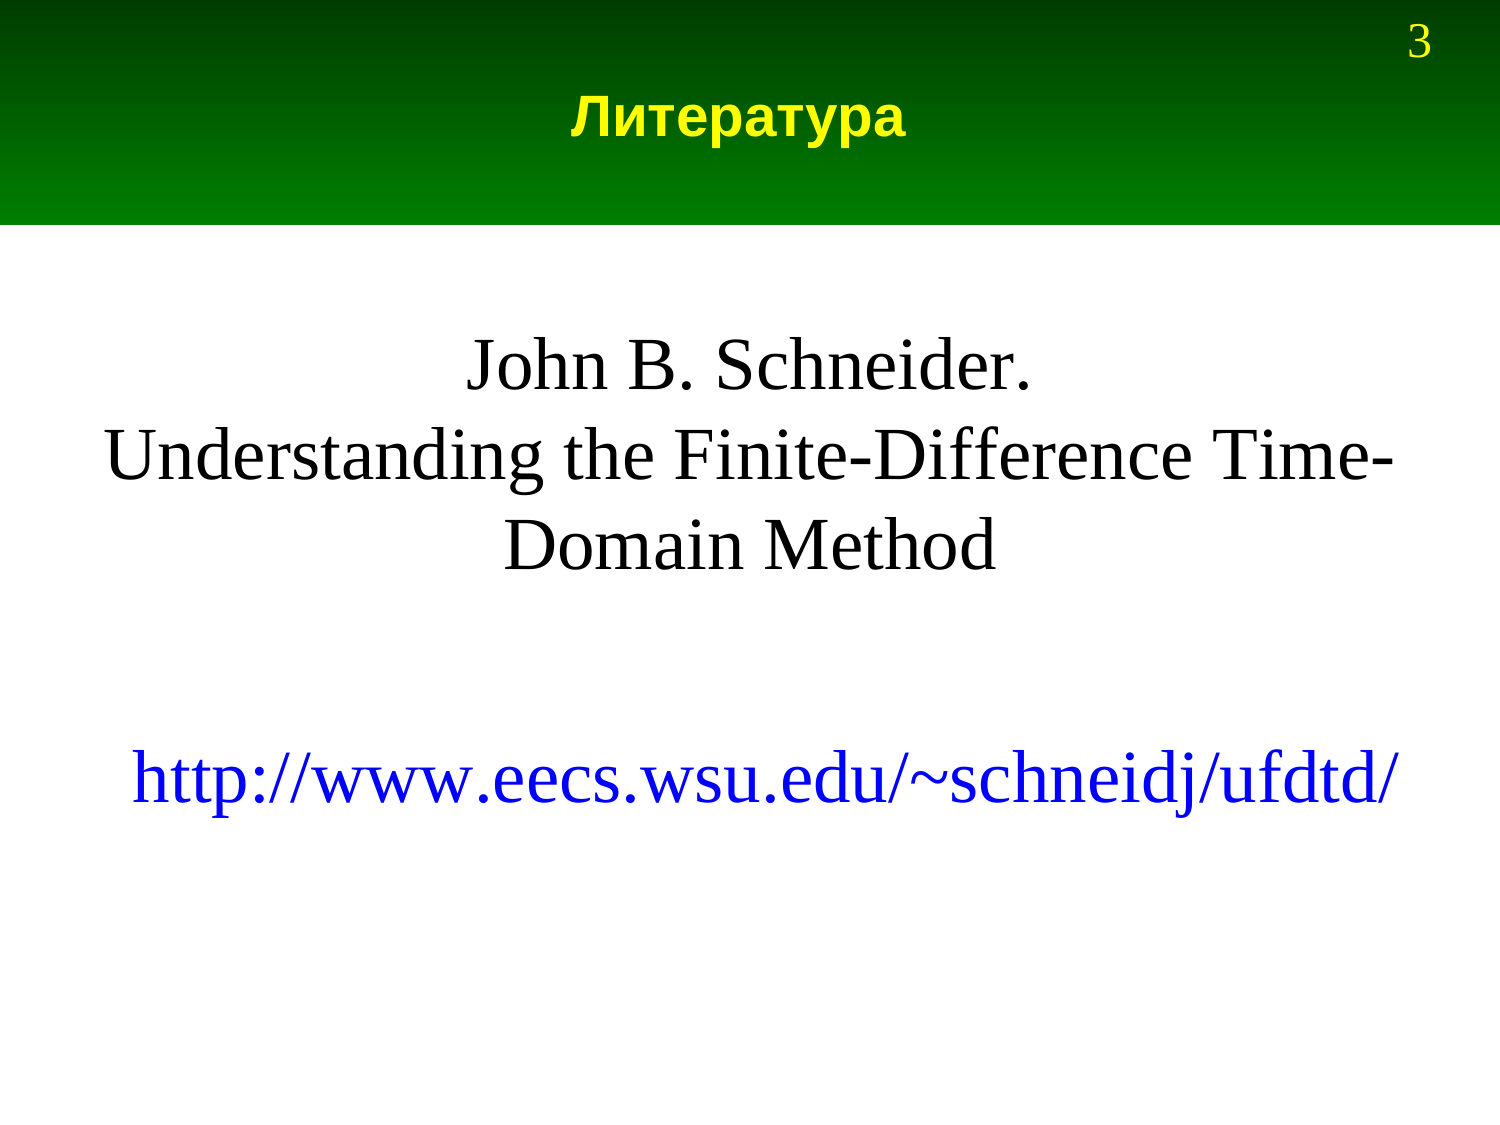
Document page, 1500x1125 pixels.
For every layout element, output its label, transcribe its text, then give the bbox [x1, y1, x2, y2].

text_box John B. Schneider. Understanding the Finite-Difference Time-Domain Method [59, 307, 1441, 682]
title Литература [88, 18, 1389, 207]
text_box http://www.eecs.wsu.edu/~schneidj/ufdtd/ [118, 720, 1418, 876]
